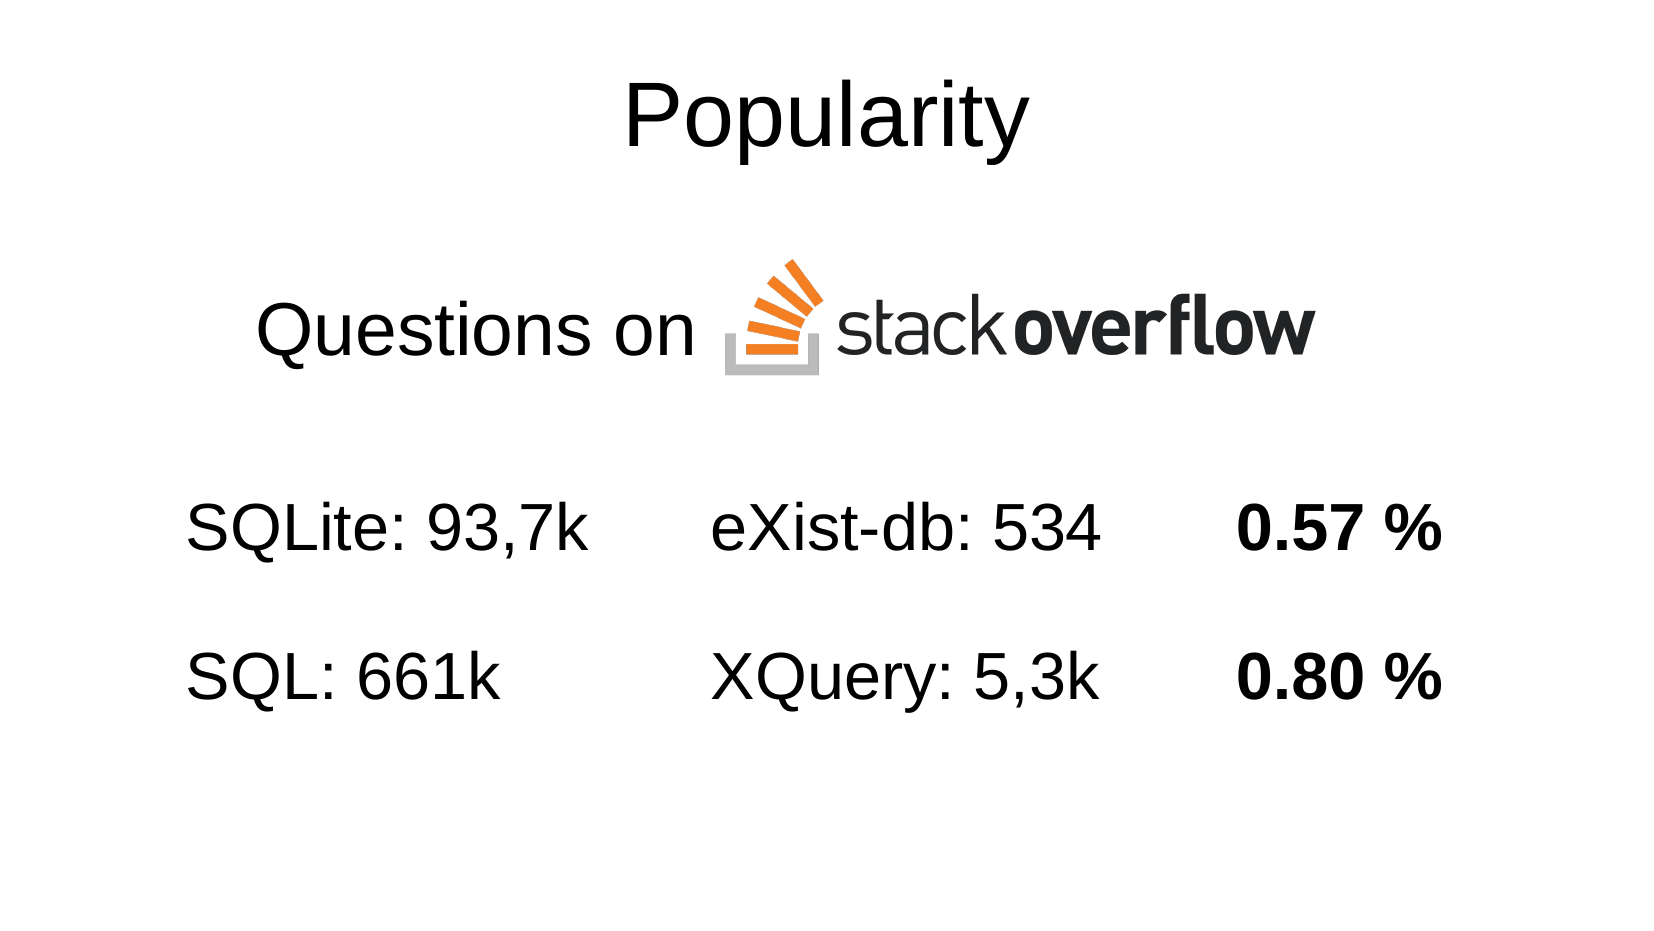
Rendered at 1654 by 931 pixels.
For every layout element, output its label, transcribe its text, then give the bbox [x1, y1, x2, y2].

text_box Questions on [255, 232, 740, 427]
text_box SQLite: 93,7k eXist-db: 534 0.57 % SQL: 661k XQuery: 5,3k 0.80 % [185, 407, 1573, 931]
title Popularity [82, 37, 1571, 193]
picture [637, 61, 1404, 407]
